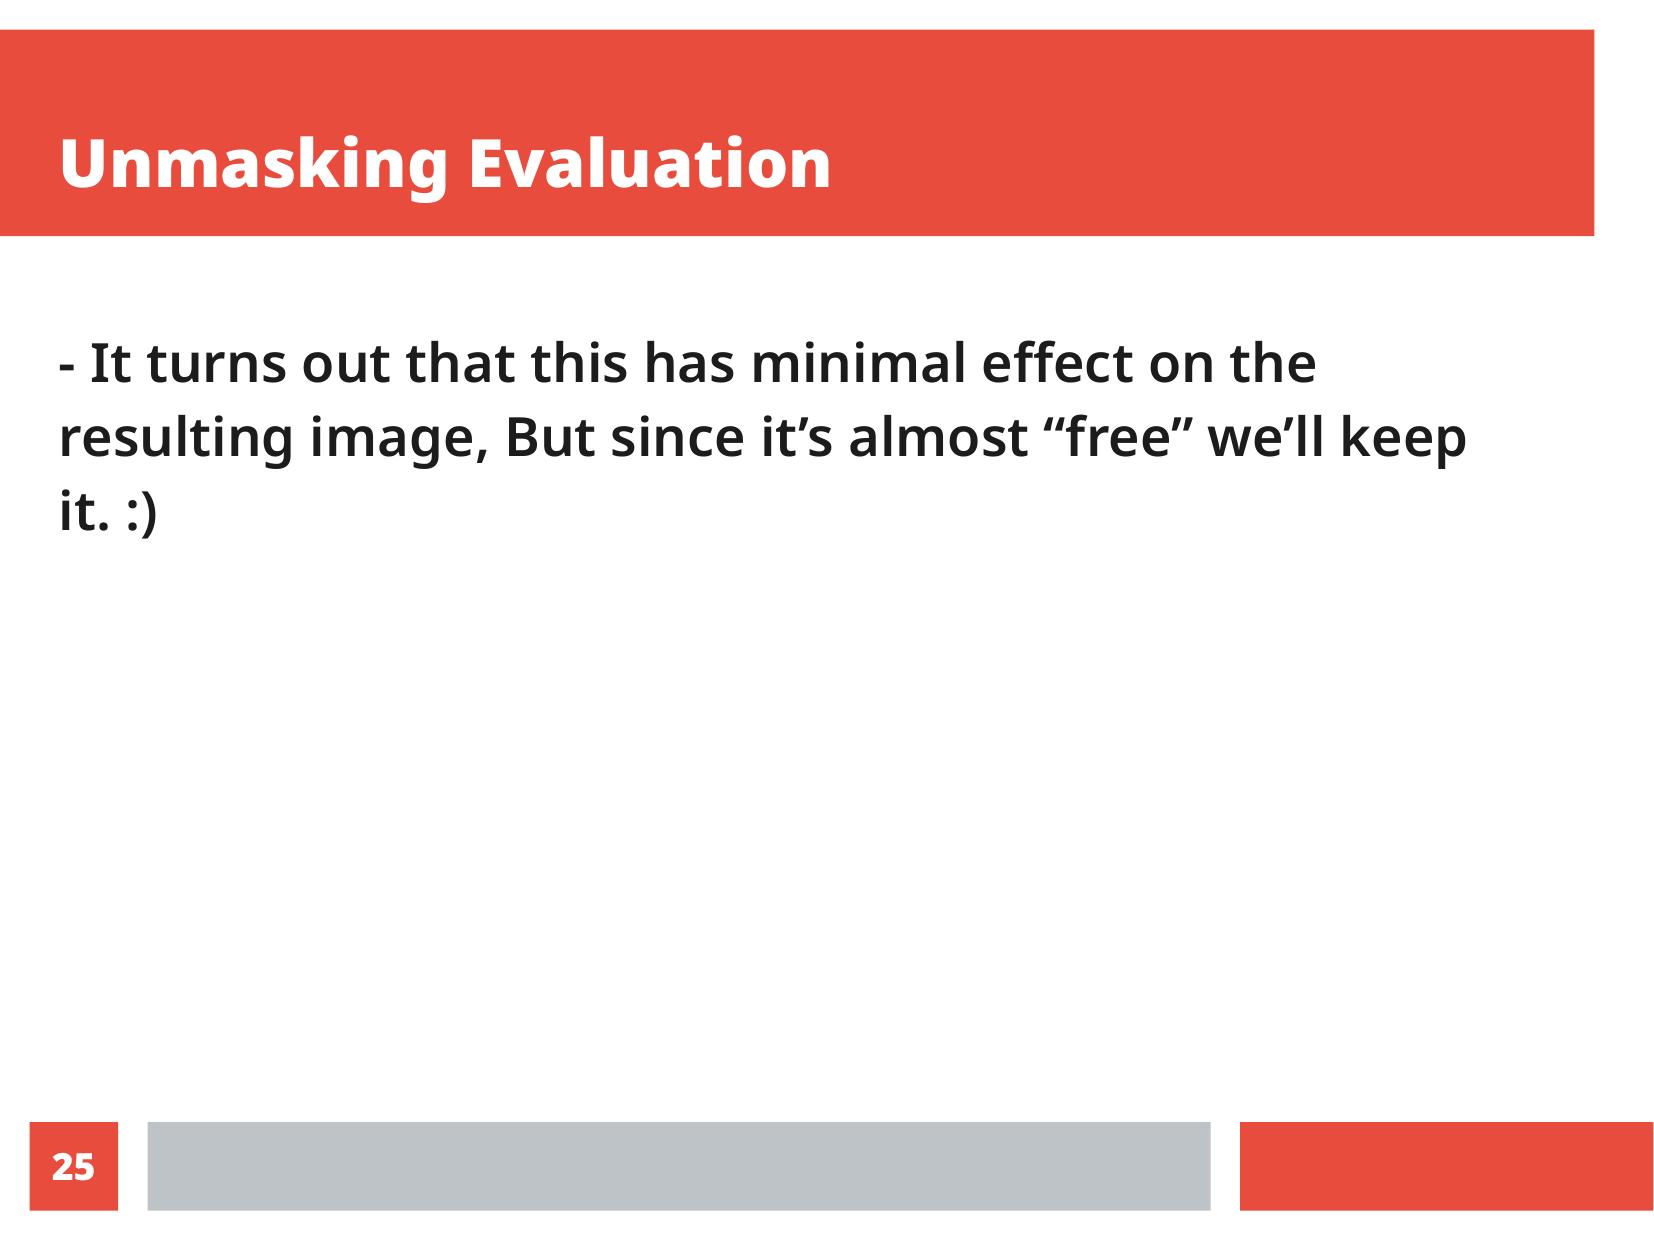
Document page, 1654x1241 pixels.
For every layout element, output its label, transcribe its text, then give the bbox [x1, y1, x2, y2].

title Unmasking Evaluation [59, 59, 1595, 207]
list - It turns out that this has minimal effect on the resulting image, But since it’s almost “free” we’ll keep it. :) [59, 324, 1565, 1093]
